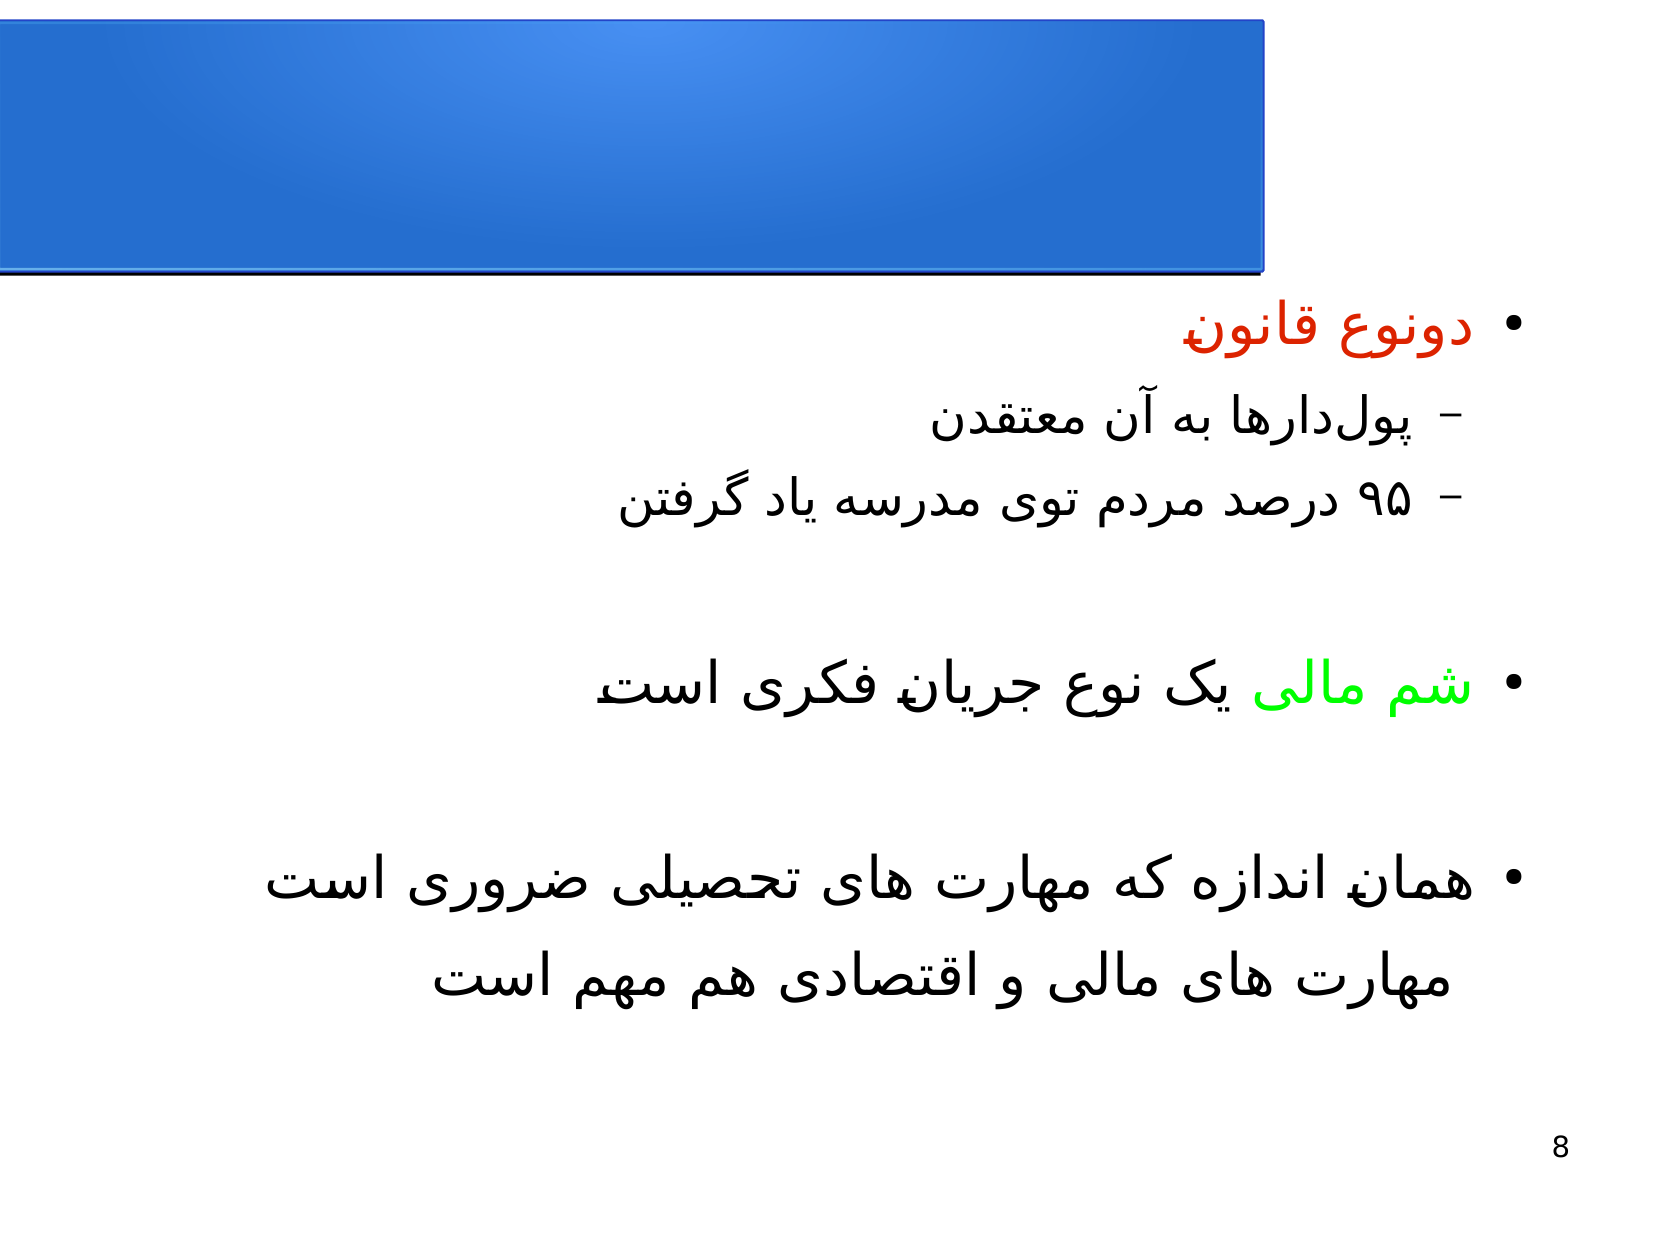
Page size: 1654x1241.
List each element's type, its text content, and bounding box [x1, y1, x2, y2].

list دونوع قانون پول‌دارها به آن معتقدن ۹۵ درصد مردم توی مدرسه یاد گرفتن شم مالی یک نوع جریان فکری است همان اندازه که مهارت های تحصیلی ضروری است مهارت های مالی و اقتصادی هم مهم است [82, 290, 1538, 1010]
